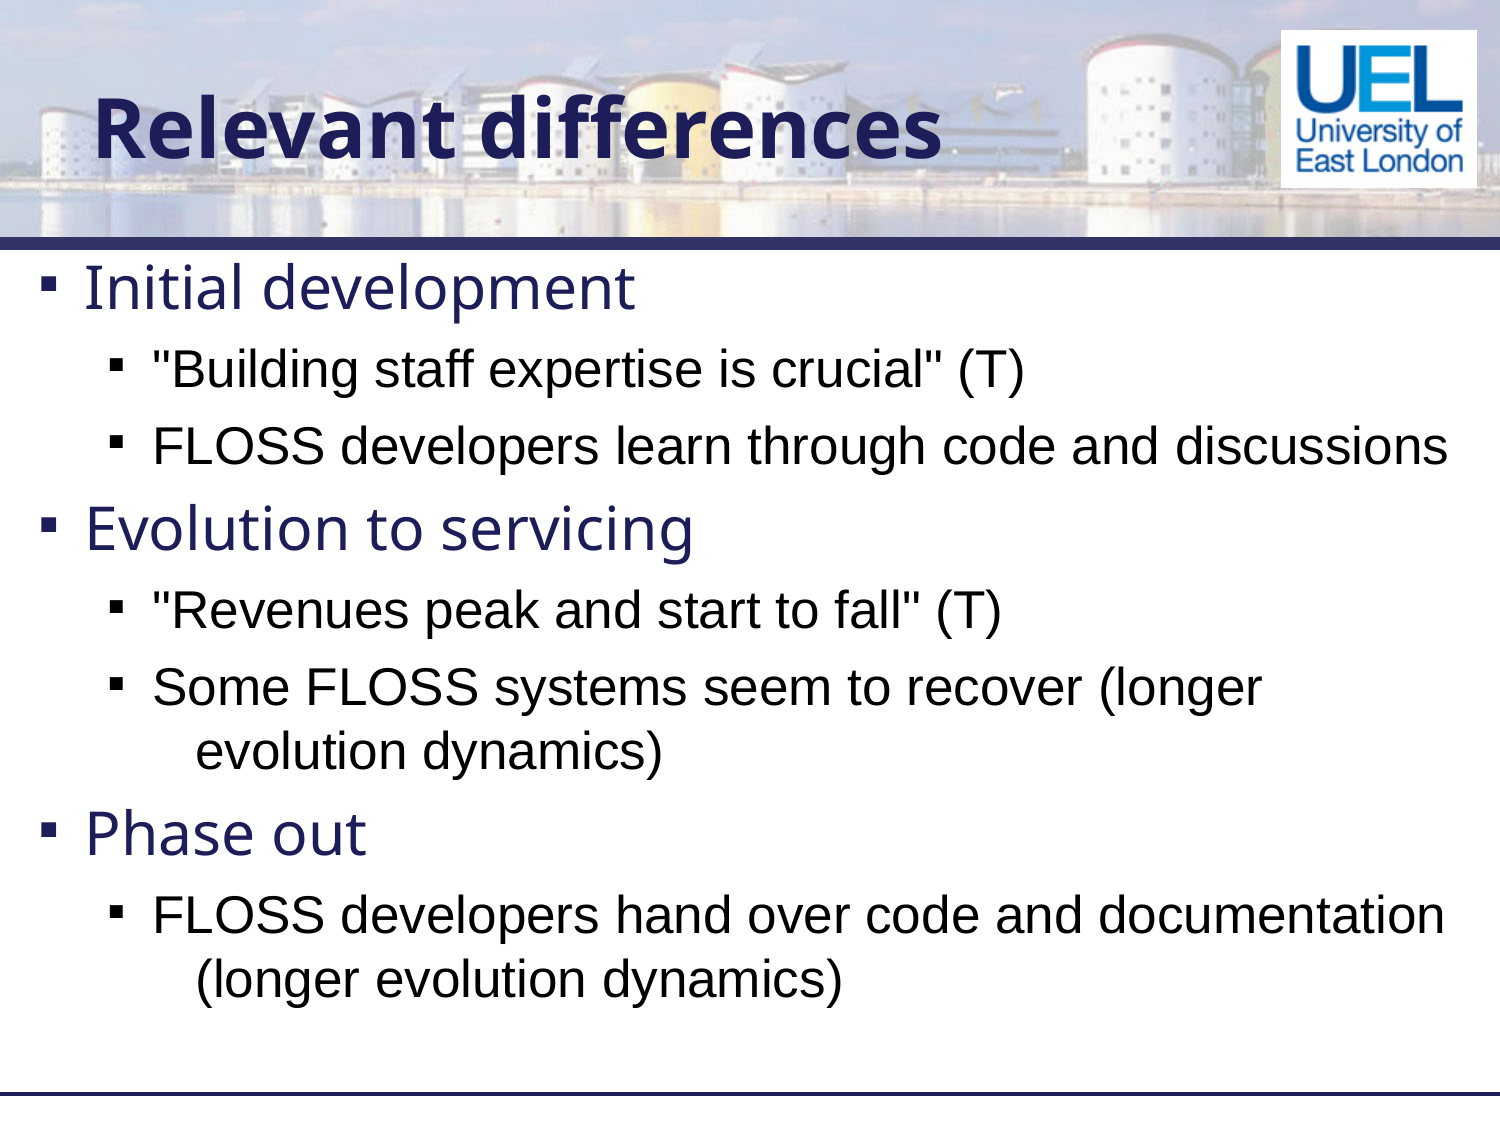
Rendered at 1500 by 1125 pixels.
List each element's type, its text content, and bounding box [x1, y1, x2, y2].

picture [0, 0, 1500, 237]
title Relevant differences [76, 10, 1247, 241]
list Initial development "Building staff expertise is crucial" (T) FLOSS developers learn through code and discussions Evolution to servicing "Revenues peak and start to fall" (T) Some FLOSS systems seem to recover (longer evolution dynamics) Phase out FLOSS developers hand over code and documentation (longer evolution dynamics) [26, 241, 1474, 1036]
